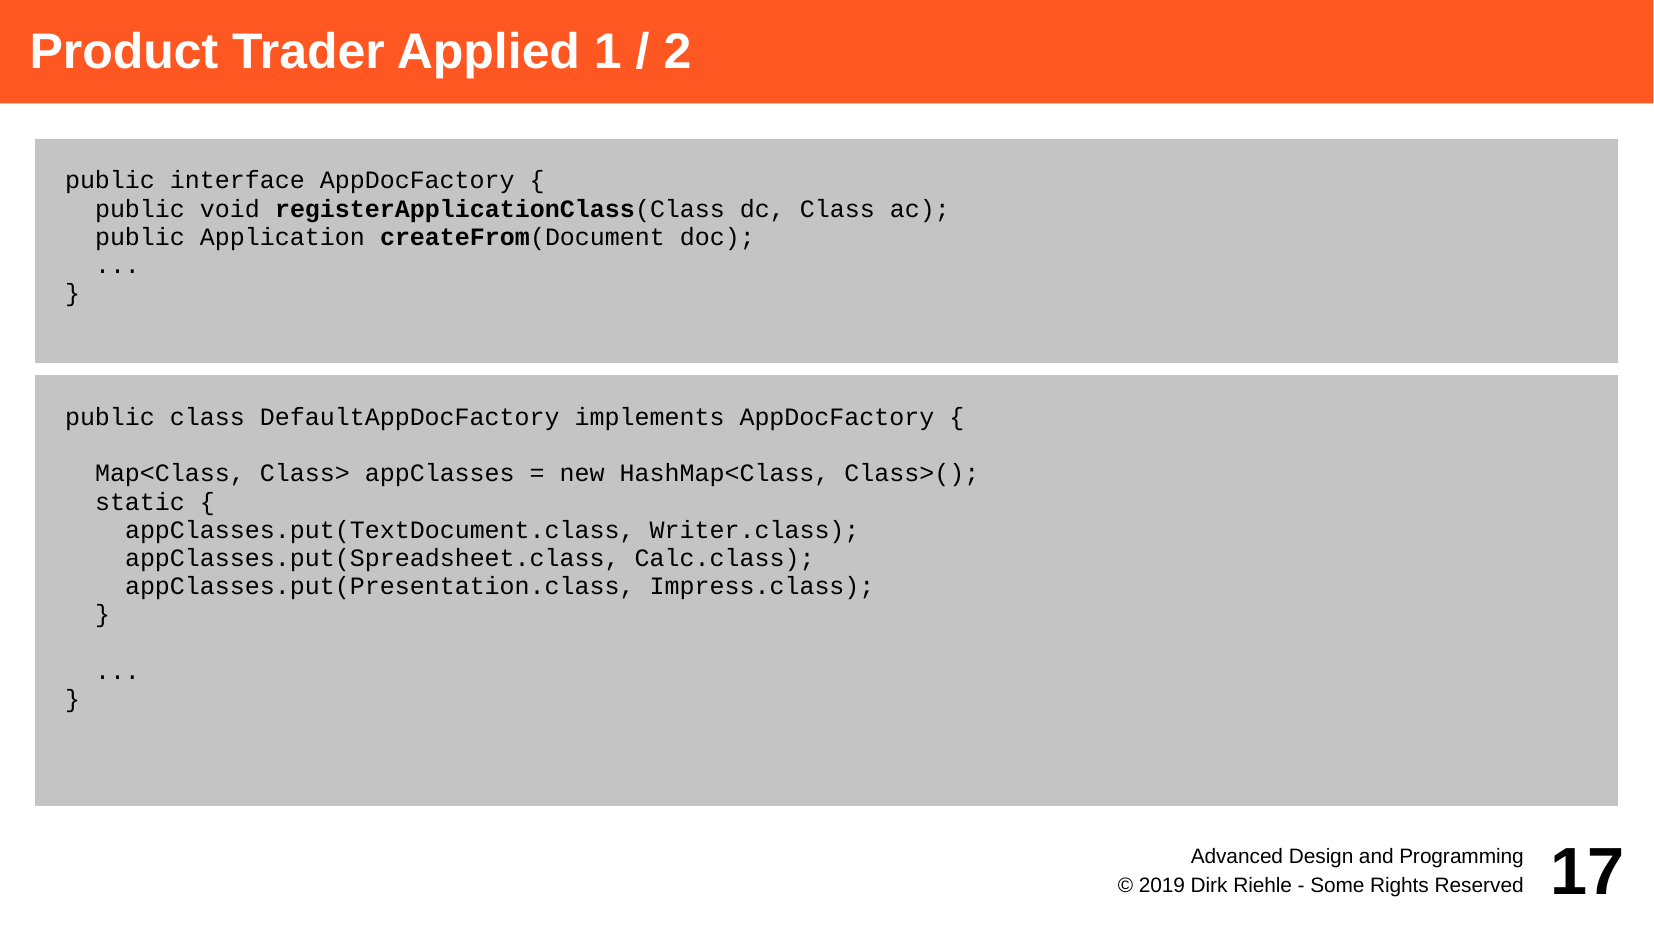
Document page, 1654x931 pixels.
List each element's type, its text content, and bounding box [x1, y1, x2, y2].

list public interface AppDocFactory { public void registerApplicationClass(Class dc, Class ac); public Application createFrom(Document doc); ... } [29, 132, 1625, 363]
title Product Trader Applied 1 / 2 [0, 0, 1654, 104]
list public class DefaultAppDocFactory implements AppDocFactory { Map<Class, Class> appClasses = new HashMap<Class, Class>(); static { appClasses.put(TextDocument.class, Writer.class); appClasses.put(Spreadsheet.class, Calc.class); appClasses.put(Presentation.class, Impress.class); } ... } [29, 369, 1625, 813]
